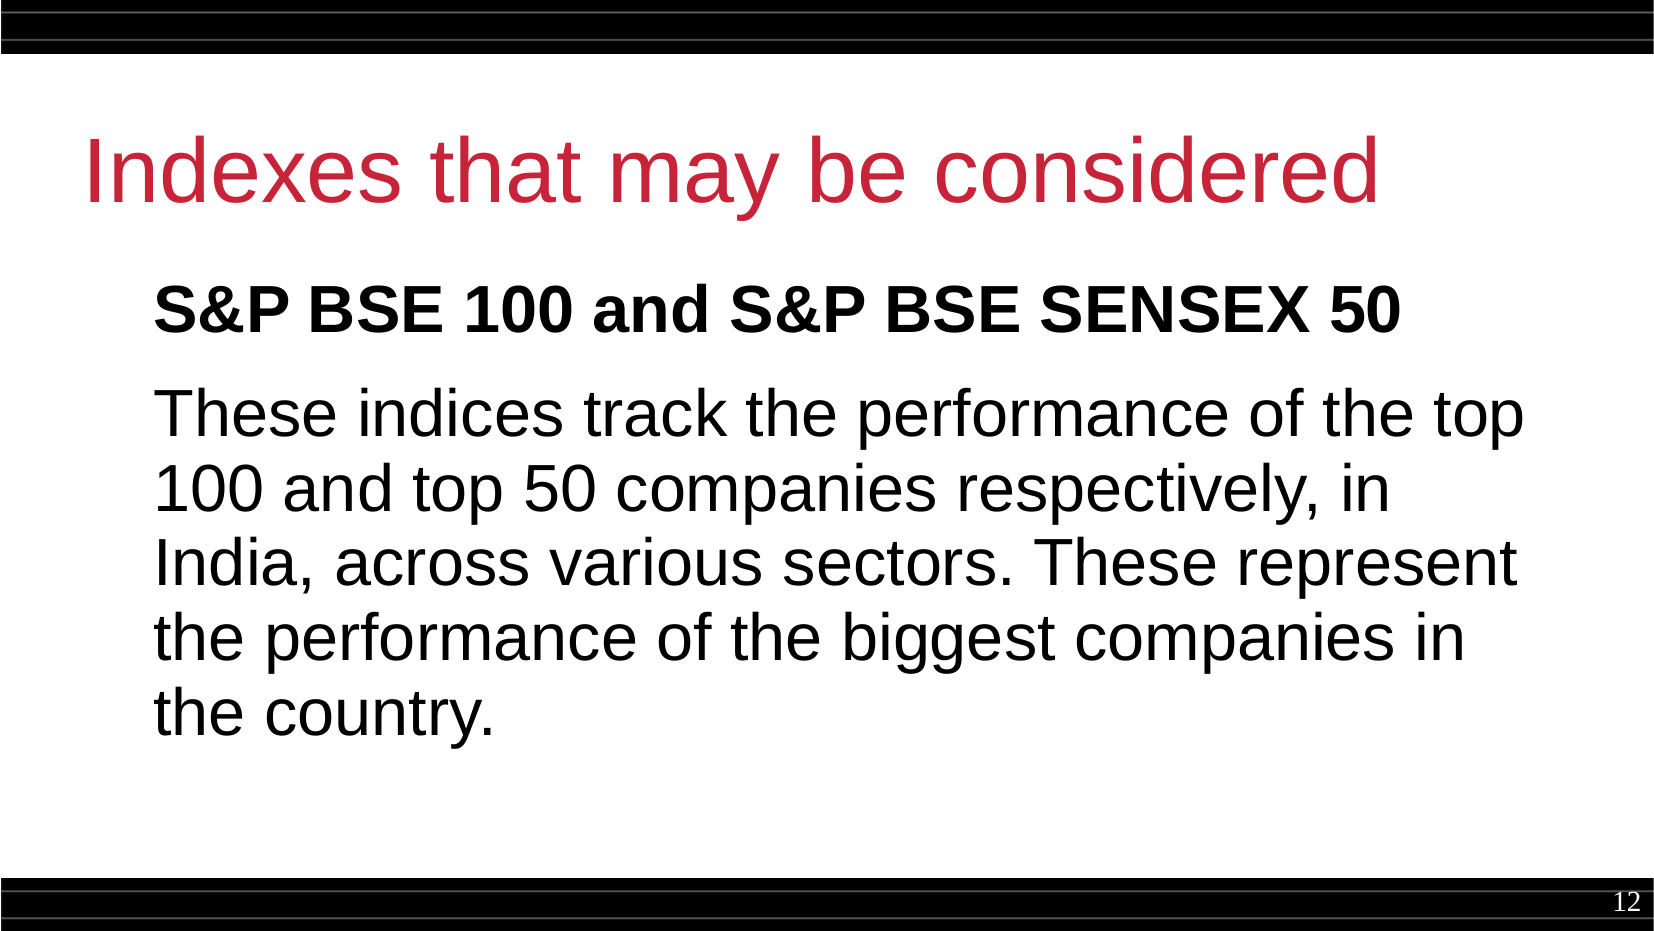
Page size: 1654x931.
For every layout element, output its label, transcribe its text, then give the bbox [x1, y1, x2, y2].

title Indexes that may be considered [82, 92, 1571, 249]
picture [1, 878, 1654, 931]
picture [1, 0, 1654, 54]
list S&P BSE 100 and S&P BSE SENSEX 50 These indices track the performance of the top 100 and top 50 companies respectively, in India, across various sectors. These represent the performance of the biggest companies in the country. [82, 271, 1571, 758]
